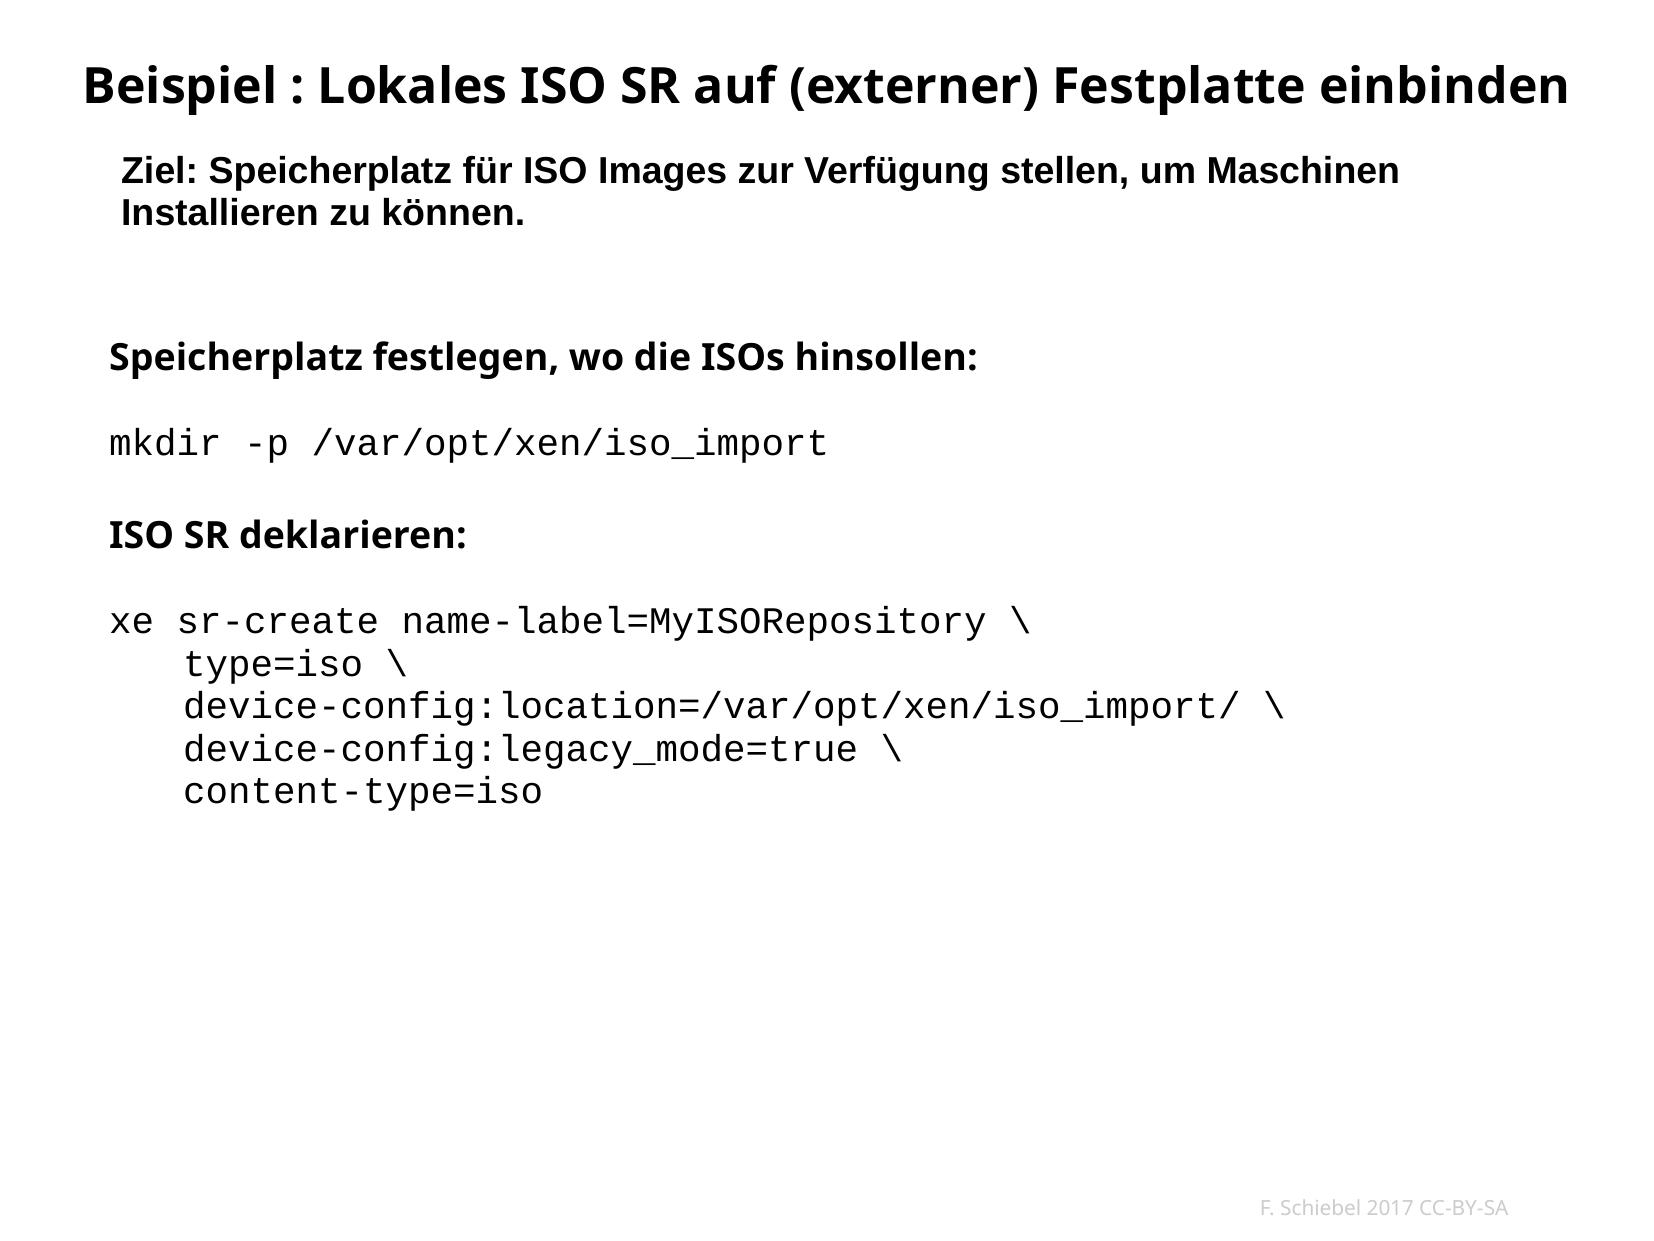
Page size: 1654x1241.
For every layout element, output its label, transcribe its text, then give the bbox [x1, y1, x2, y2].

text_box Speicherplatz festlegen, wo die ISOs hinsollen: mkdir -p /var/opt/xen/iso_import ISO SR deklarieren: xe sr-create name-label=MyISORepository \ type=iso \ device-config:location=/var/opt/xen/iso_import/ \ device-config:legacy_mode=true \ content-type=iso [94, 322, 1524, 815]
text_box Ziel: Speicherplatz für ISO Images zur Verfügung stellen, um Maschinen Installieren zu können. [106, 141, 1417, 241]
title Beispiel : Lokales ISO SR auf (externer) Festplatte einbinden [82, 49, 1571, 119]
